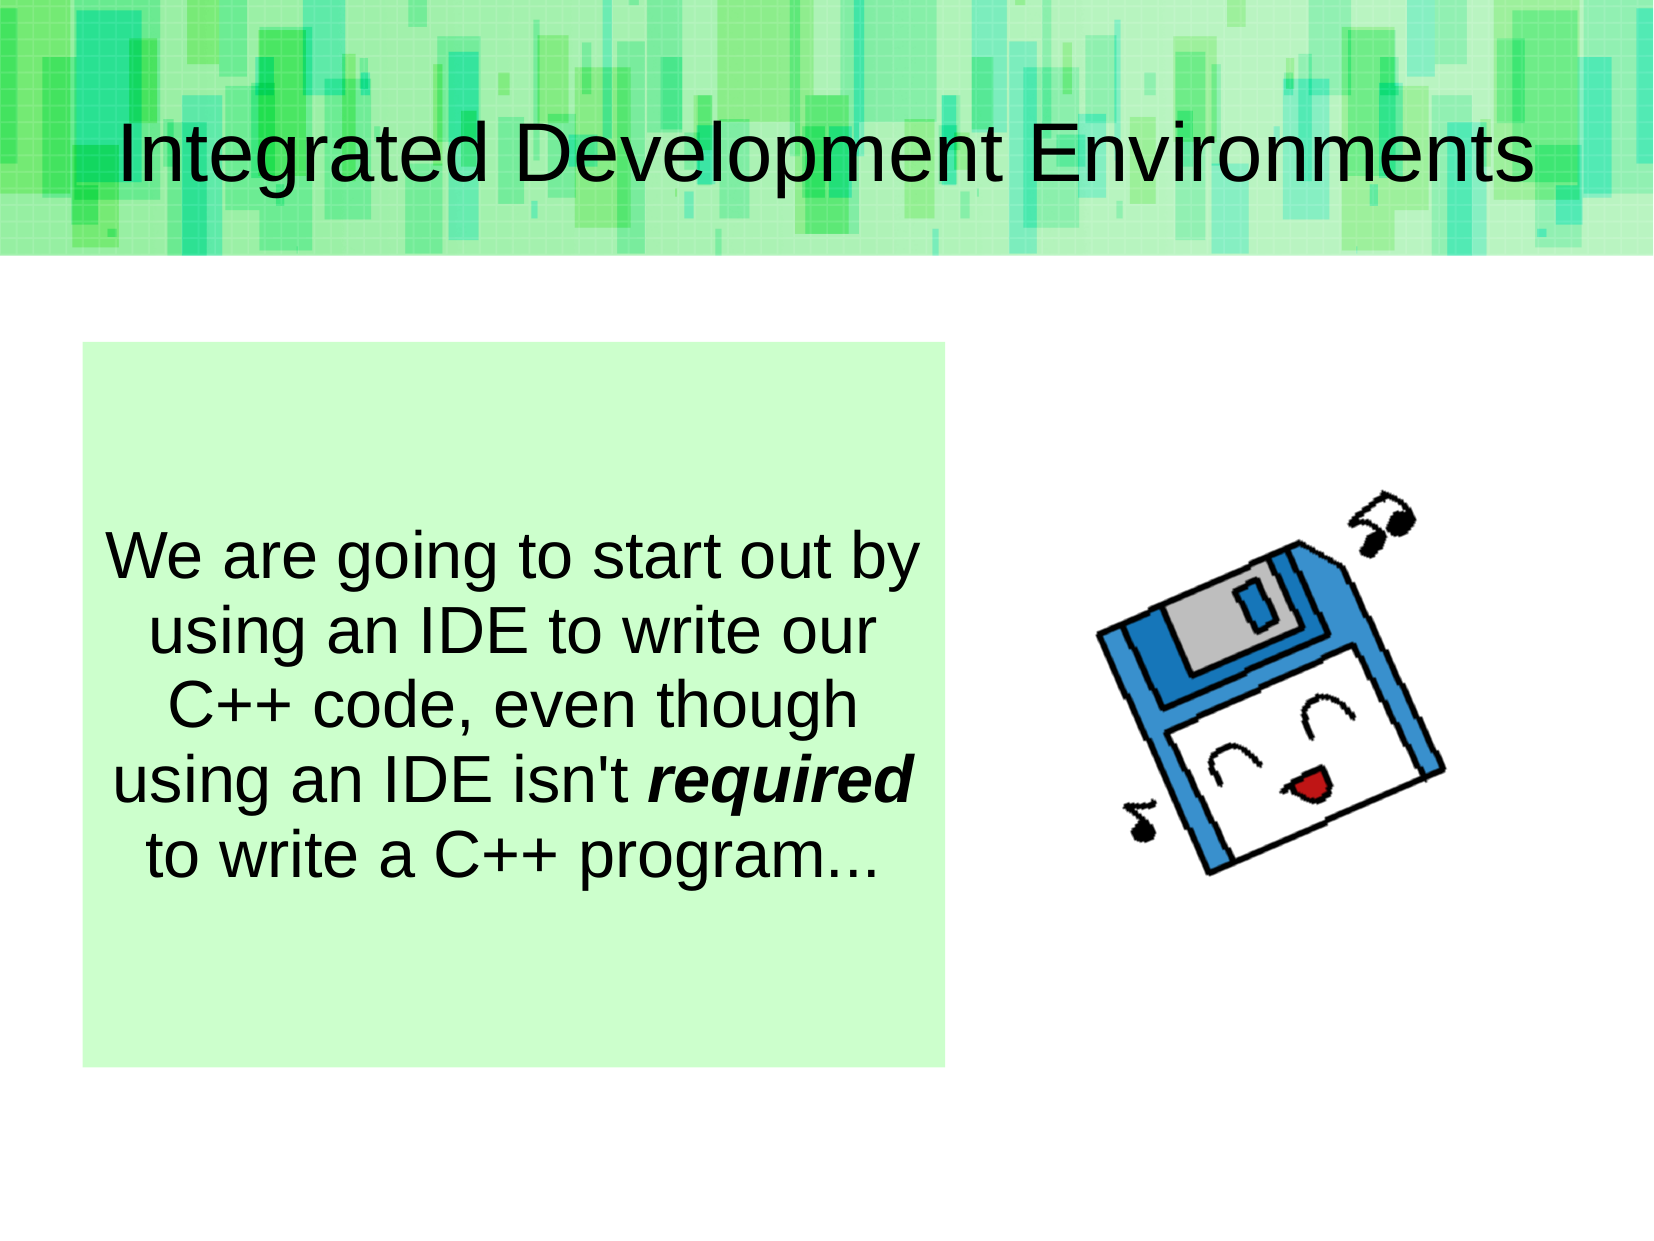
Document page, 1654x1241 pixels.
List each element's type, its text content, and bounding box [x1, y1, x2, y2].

subtitle We are going to start out by using an IDE to write our C++ code, even though using an IDE isn't required to write a C++ program... [82, 341, 946, 1068]
picture [0, 0, 1654, 1241]
title Integrated Development Environments [82, 49, 1571, 257]
